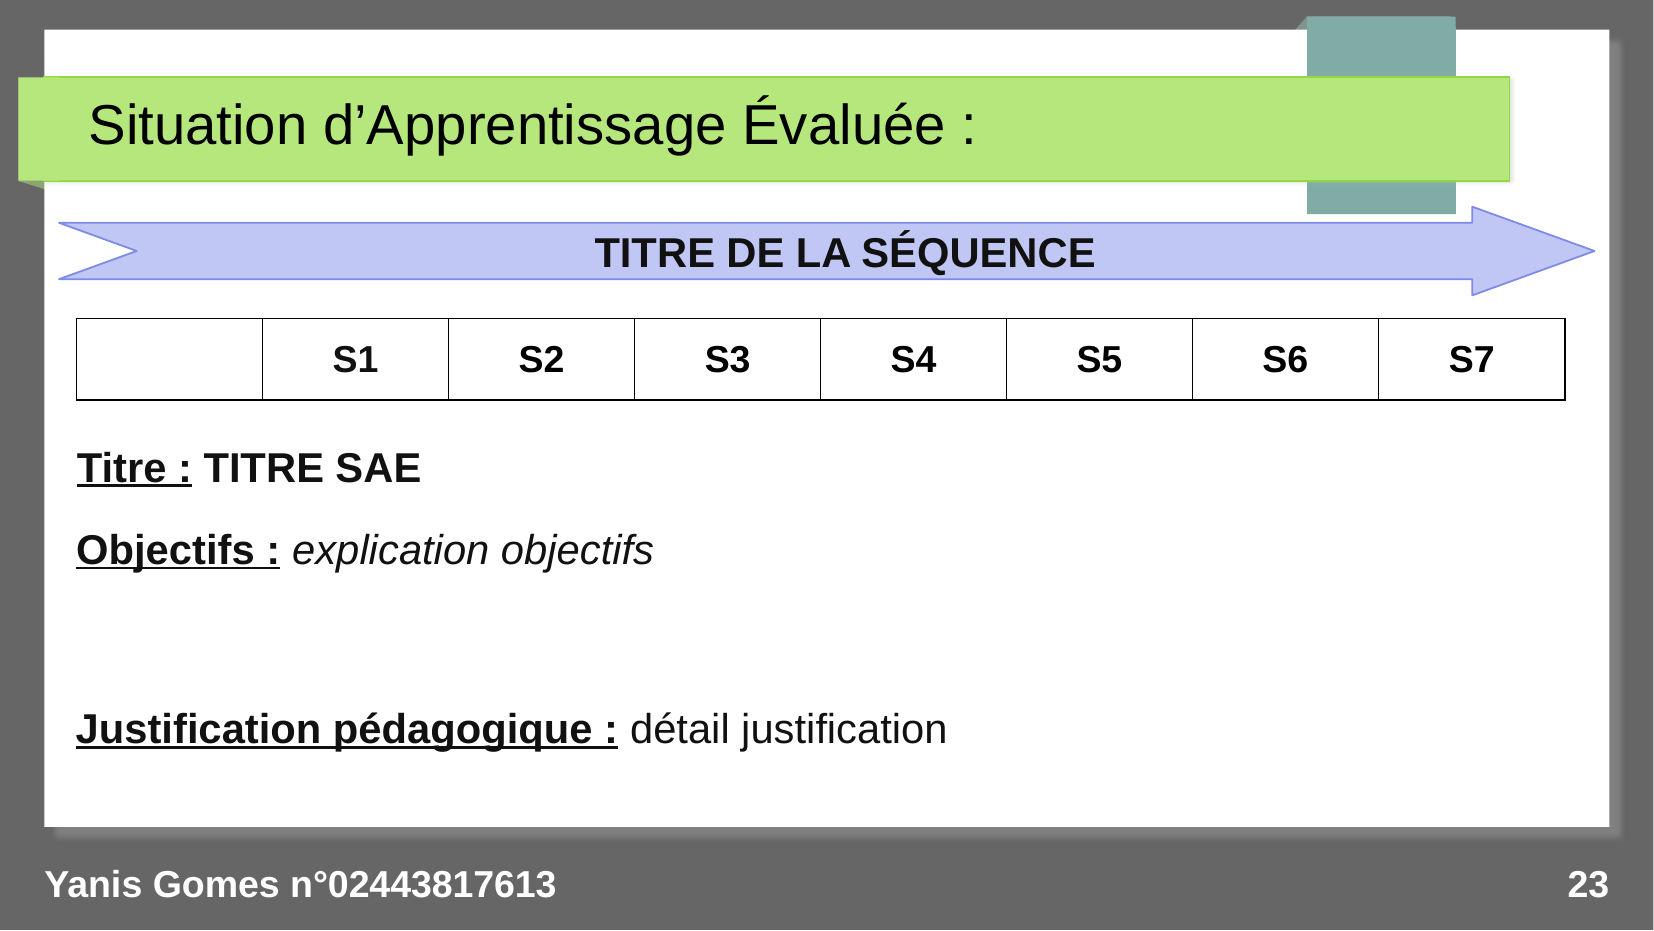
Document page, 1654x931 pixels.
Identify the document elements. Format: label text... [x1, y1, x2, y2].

table_header S1 [263, 319, 448, 399]
text_box [59, 206, 1595, 296]
table_header S6 [1193, 319, 1378, 399]
table_header S4 [821, 319, 1006, 399]
table_header S5 [1007, 319, 1192, 399]
list TITRE DE LA SÉQUENCE [210, 228, 1481, 278]
text_box <numéro> [974, 856, 1625, 916]
list Justification pédagogique : détail justification [75, 685, 1565, 774]
table_header [77, 319, 262, 399]
table_header S3 [635, 319, 820, 399]
text_box Yanis Gomes n°02443817613 [29, 856, 680, 916]
list Titre : TITRE SAE [76, 442, 1565, 493]
list Objectifs : explication objectifs [76, 525, 1565, 575]
table_header S7 [1379, 319, 1564, 399]
title Situation d’Apprentissage Évaluée : [88, 73, 1506, 178]
table_header S2 [449, 319, 634, 399]
